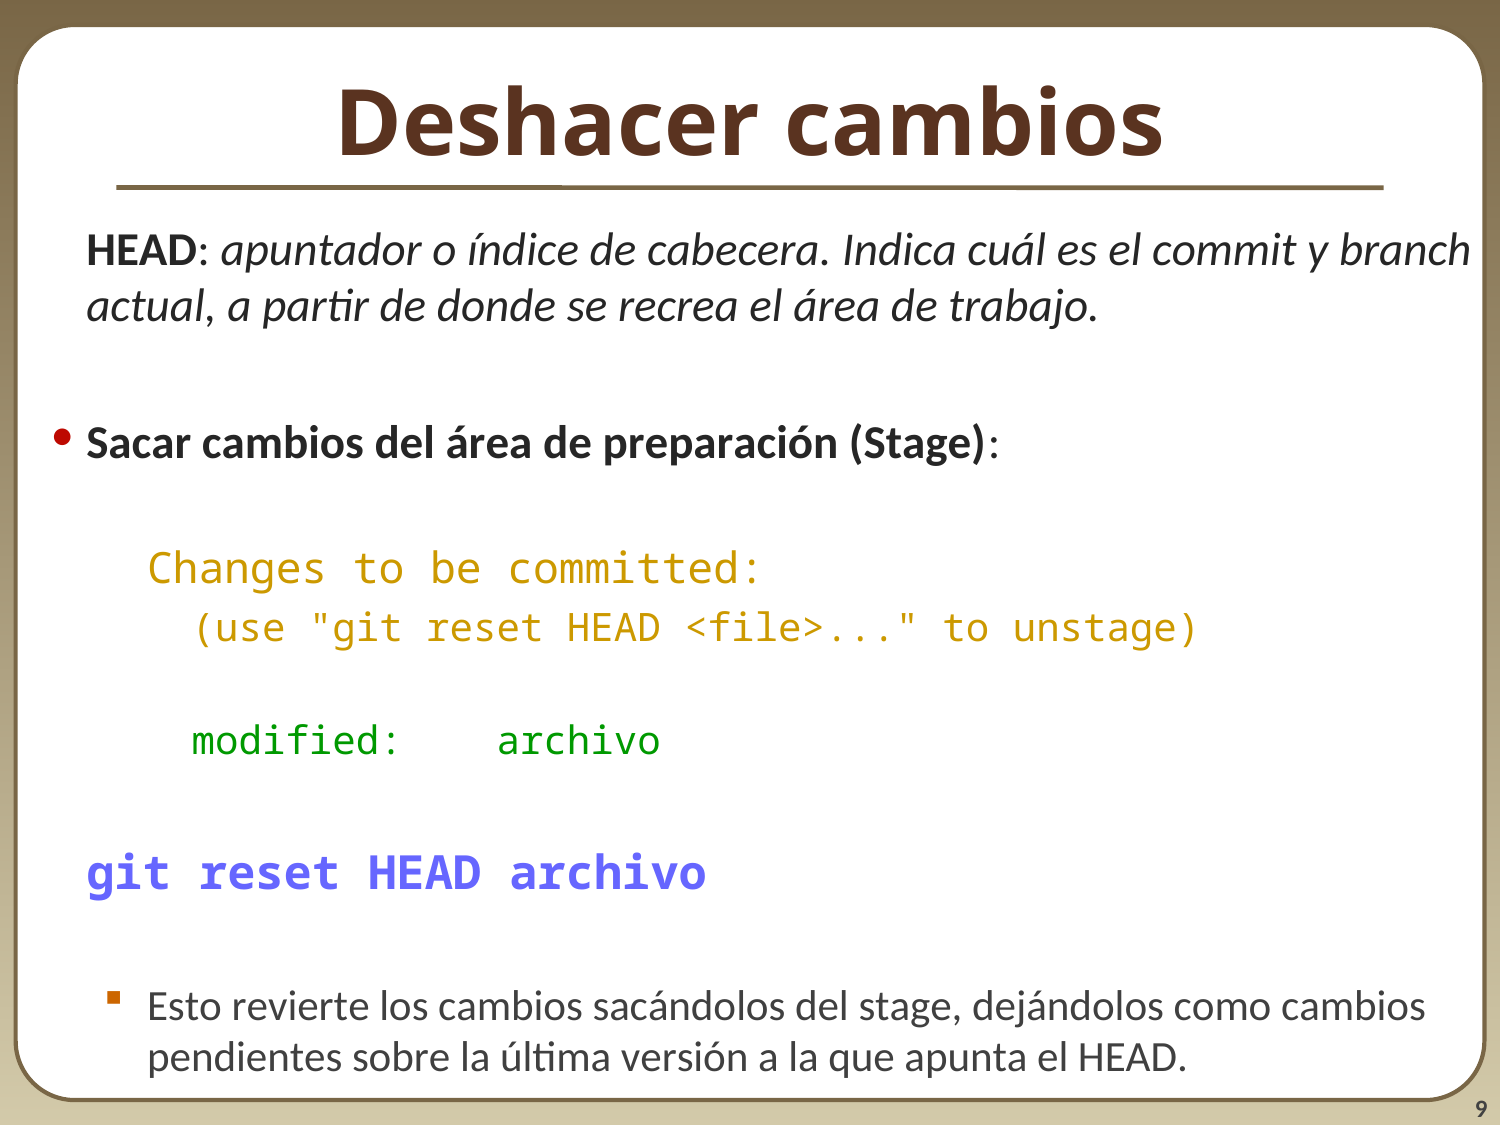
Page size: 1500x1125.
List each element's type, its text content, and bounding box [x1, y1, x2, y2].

title Deshacer cambios [0, 24, 1500, 210]
list HEAD: apuntador o índice de cabecera. Indica cuál es el commit y branch actual, a partir de donde se recrea el área de trabajo. Sacar cambios del área de preparación (Stage): Changes to be committed: (use "git reset HEAD <file>..." to unstage) modified: archivo git reset HEAD archivo Esto revierte los cambios sacándolos del stage, dejándolos como cambios pendientes sobre la última versión a la que apunta el HEAD. [0, 210, 1500, 1096]
